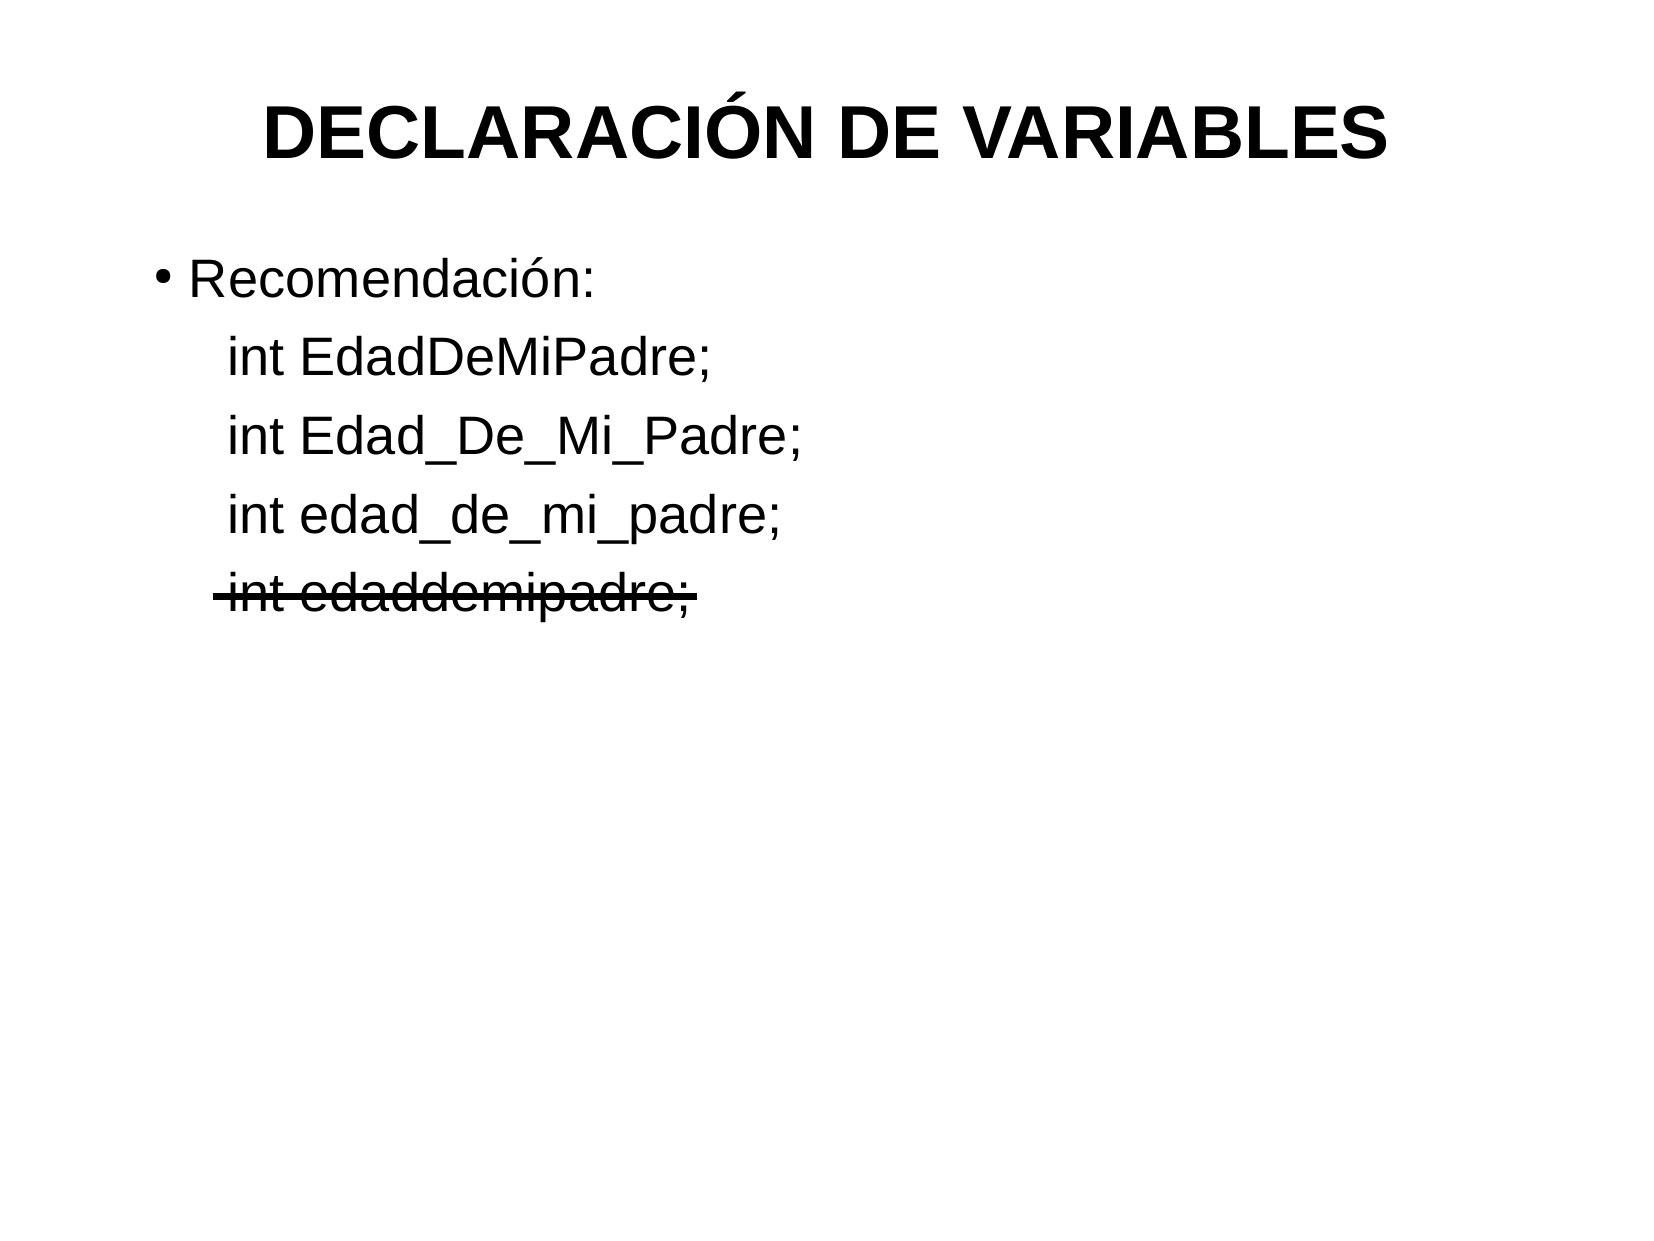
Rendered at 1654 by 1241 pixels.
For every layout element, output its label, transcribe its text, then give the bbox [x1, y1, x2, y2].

text_box Recomendación: int EdadDeMiPadre; int Edad_De_Mi_Padre; int edad_de_mi_padre; int edaddemipadre; [153, 248, 1595, 1138]
title DECLARACIÓN DE VARIABLES [82, 29, 1571, 237]
